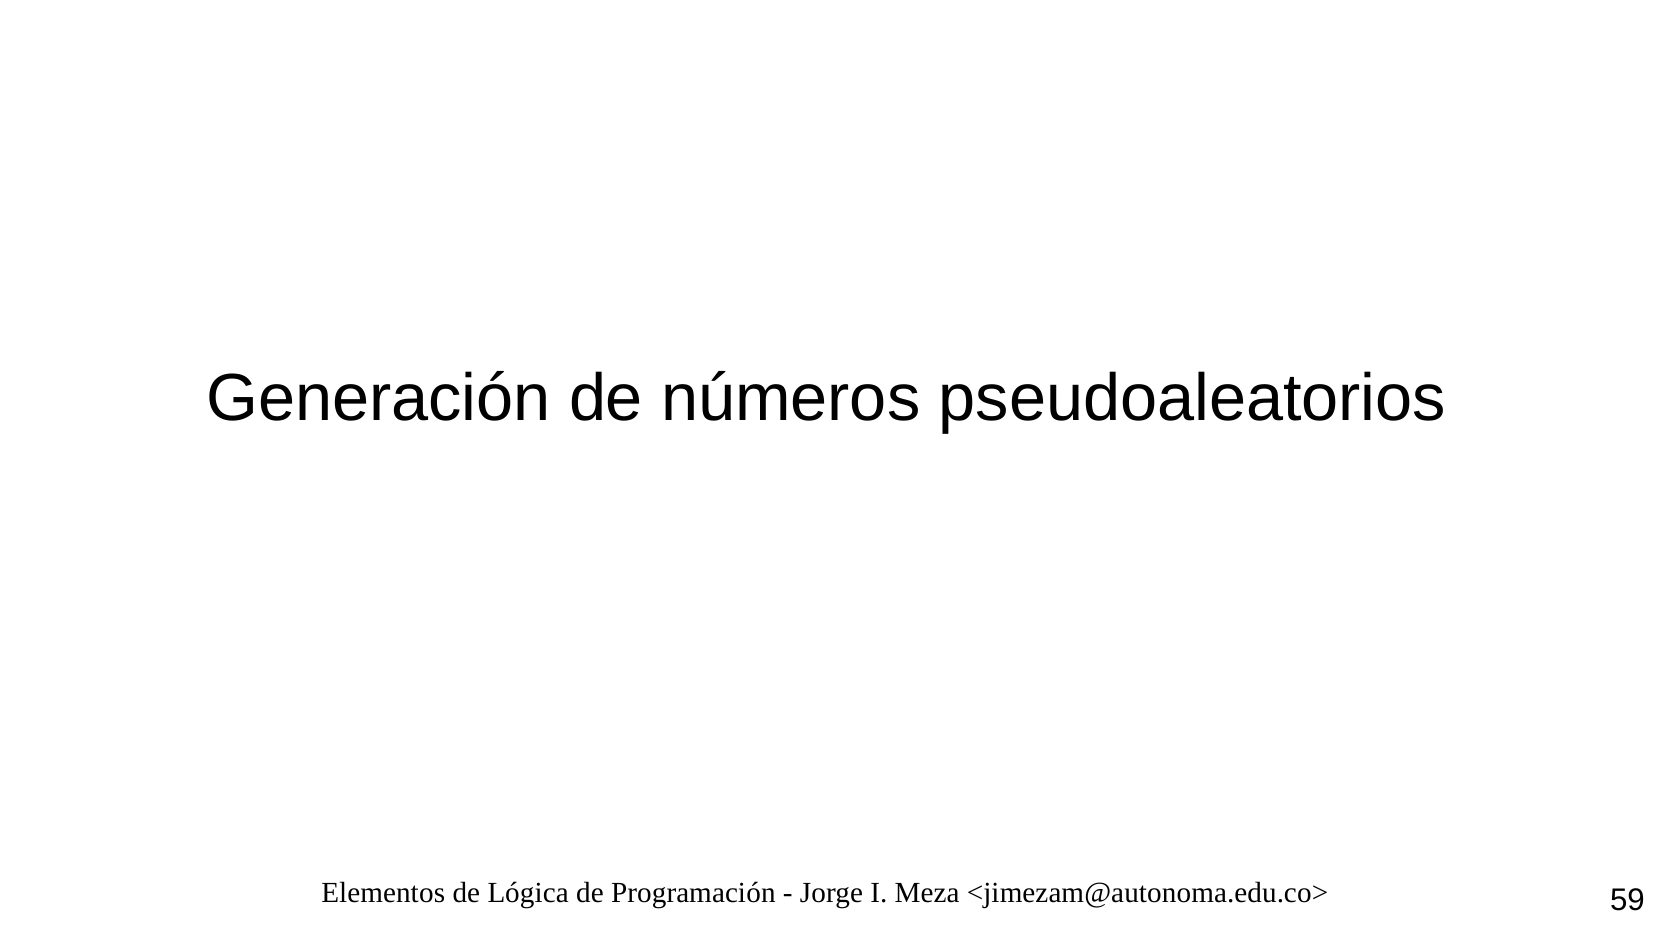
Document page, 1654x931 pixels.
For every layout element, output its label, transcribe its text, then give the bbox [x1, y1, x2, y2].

subtitle Generación de números pseudoaleatorios [82, 37, 1571, 757]
